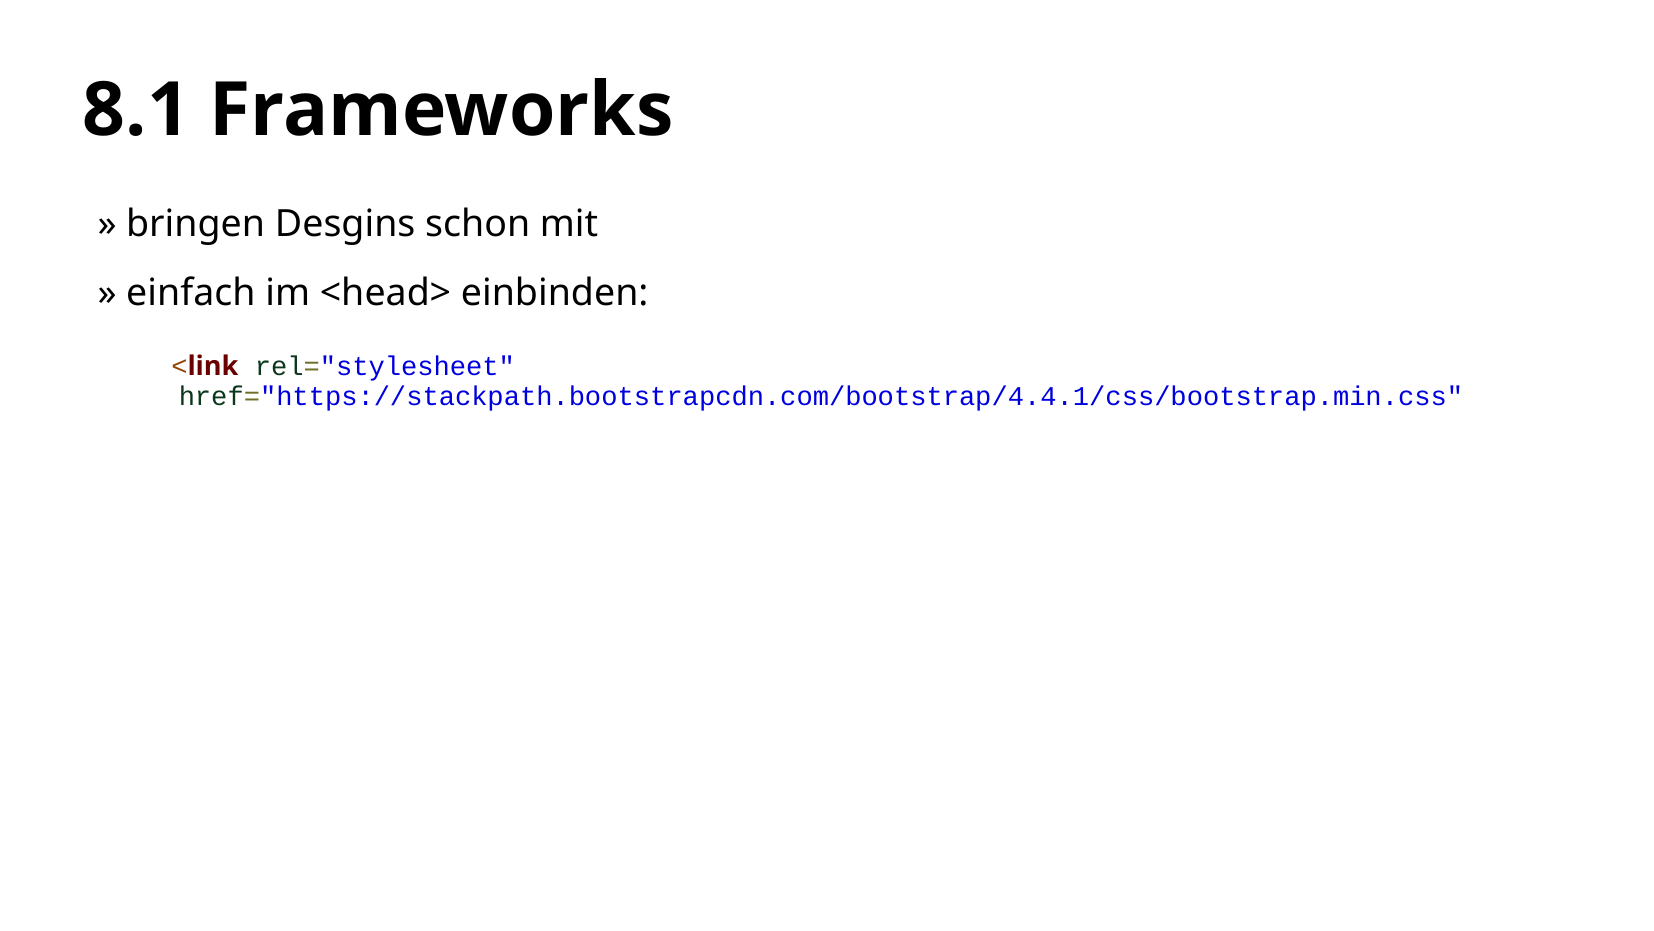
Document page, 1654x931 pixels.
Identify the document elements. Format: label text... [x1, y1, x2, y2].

title 8.1 Frameworks [82, 59, 1571, 154]
text_box » bringen Desgins schon mit » einfach im <head> einbinden: <link rel="stylesheet" href="https://stackpath.bootstrapcdn.com/bootstrap/4.4.1/css/bootstrap.min.css" [82, 189, 1536, 448]
